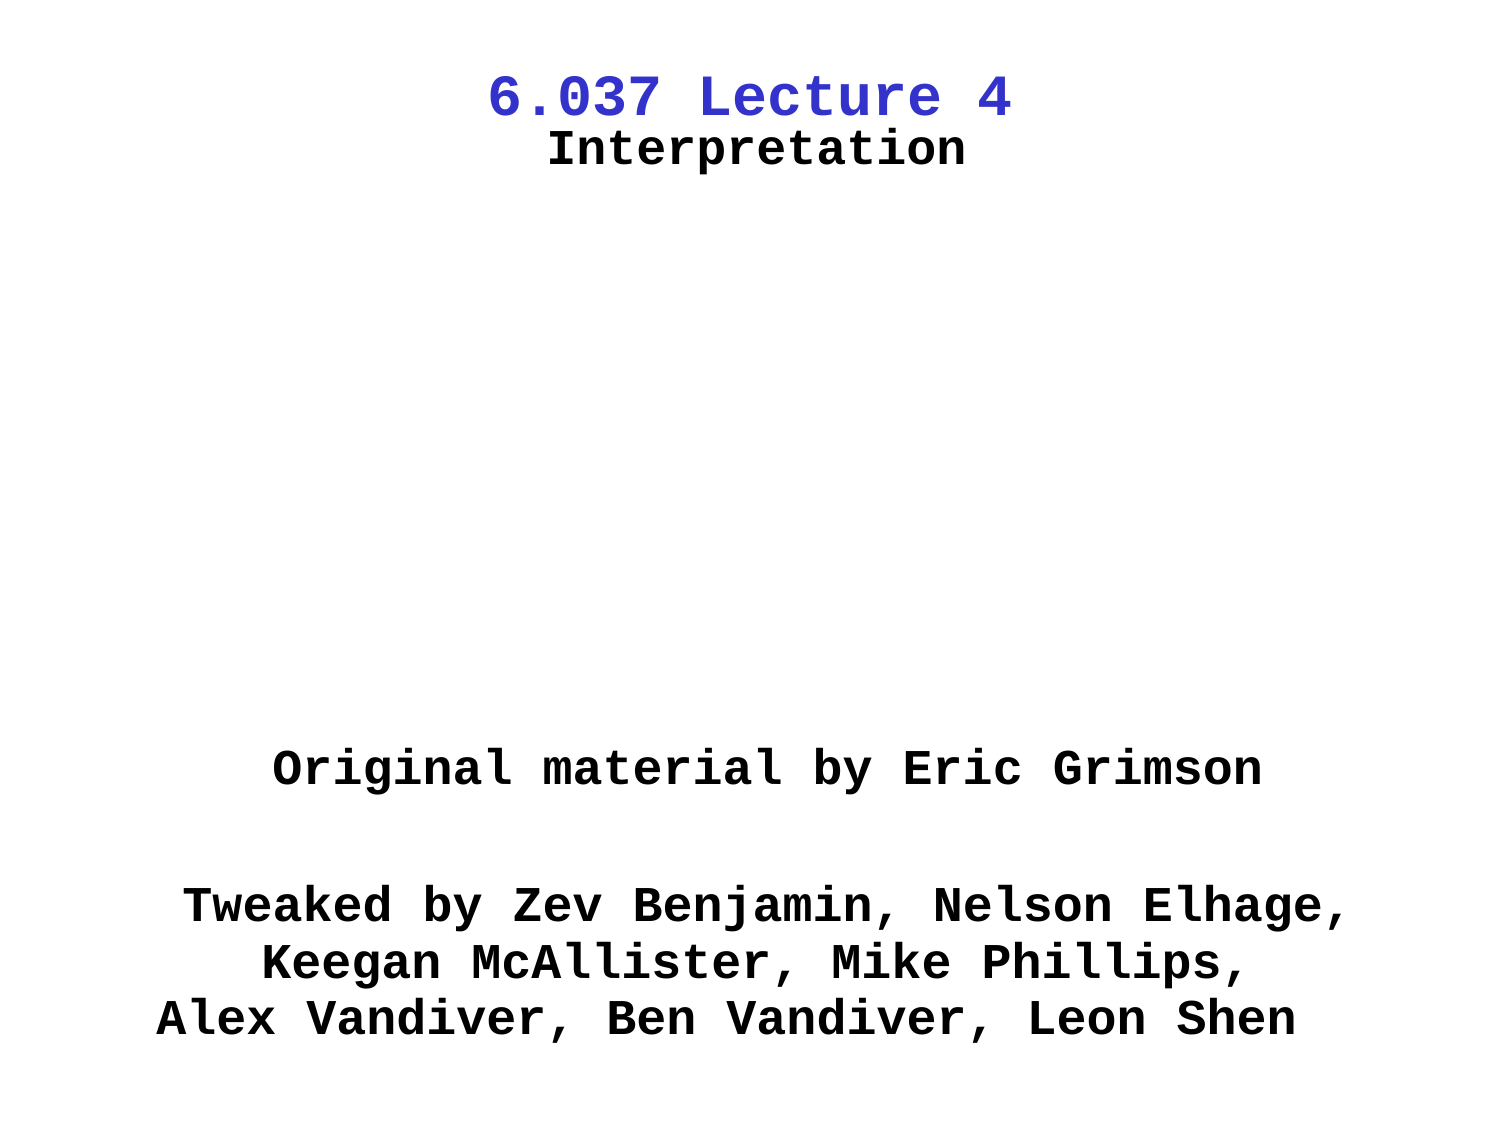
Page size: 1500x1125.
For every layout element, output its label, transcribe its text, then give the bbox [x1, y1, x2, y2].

text_box Interpretation Original material by Eric Grimson Tweaked by Zev Benjamin, Nelson Elhage, Keegan McAllister, Mike Phillips, Alex Vandiver, Ben Vandiver, Leon Shen [62, 171, 1450, 991]
text_box 6.037 Lecture 4 [37, 17, 1463, 171]
